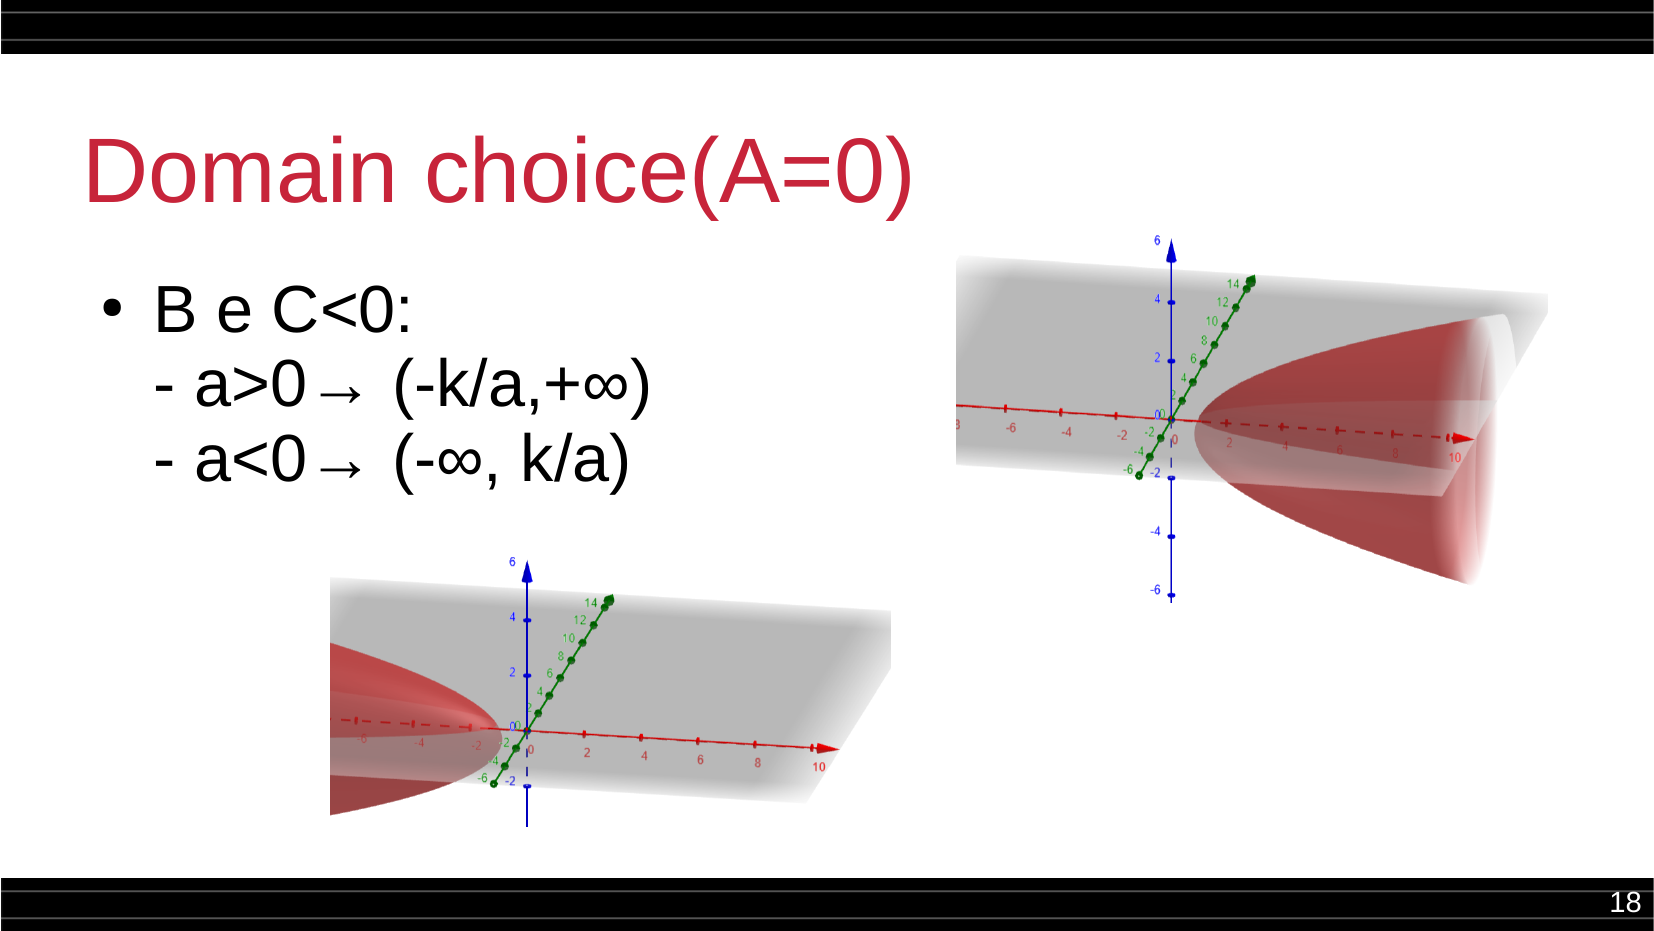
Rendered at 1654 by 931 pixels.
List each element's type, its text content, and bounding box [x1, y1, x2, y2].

list B e C<0: - a>0→ (-k/a,+∞) - a<0→ (-∞, k/a) [82, 271, 1571, 851]
picture [330, 555, 891, 827]
title Domain choice(A=0) [82, 92, 1571, 249]
picture [956, 224, 1548, 603]
picture [1, 0, 1654, 54]
picture [1, 878, 1654, 931]
